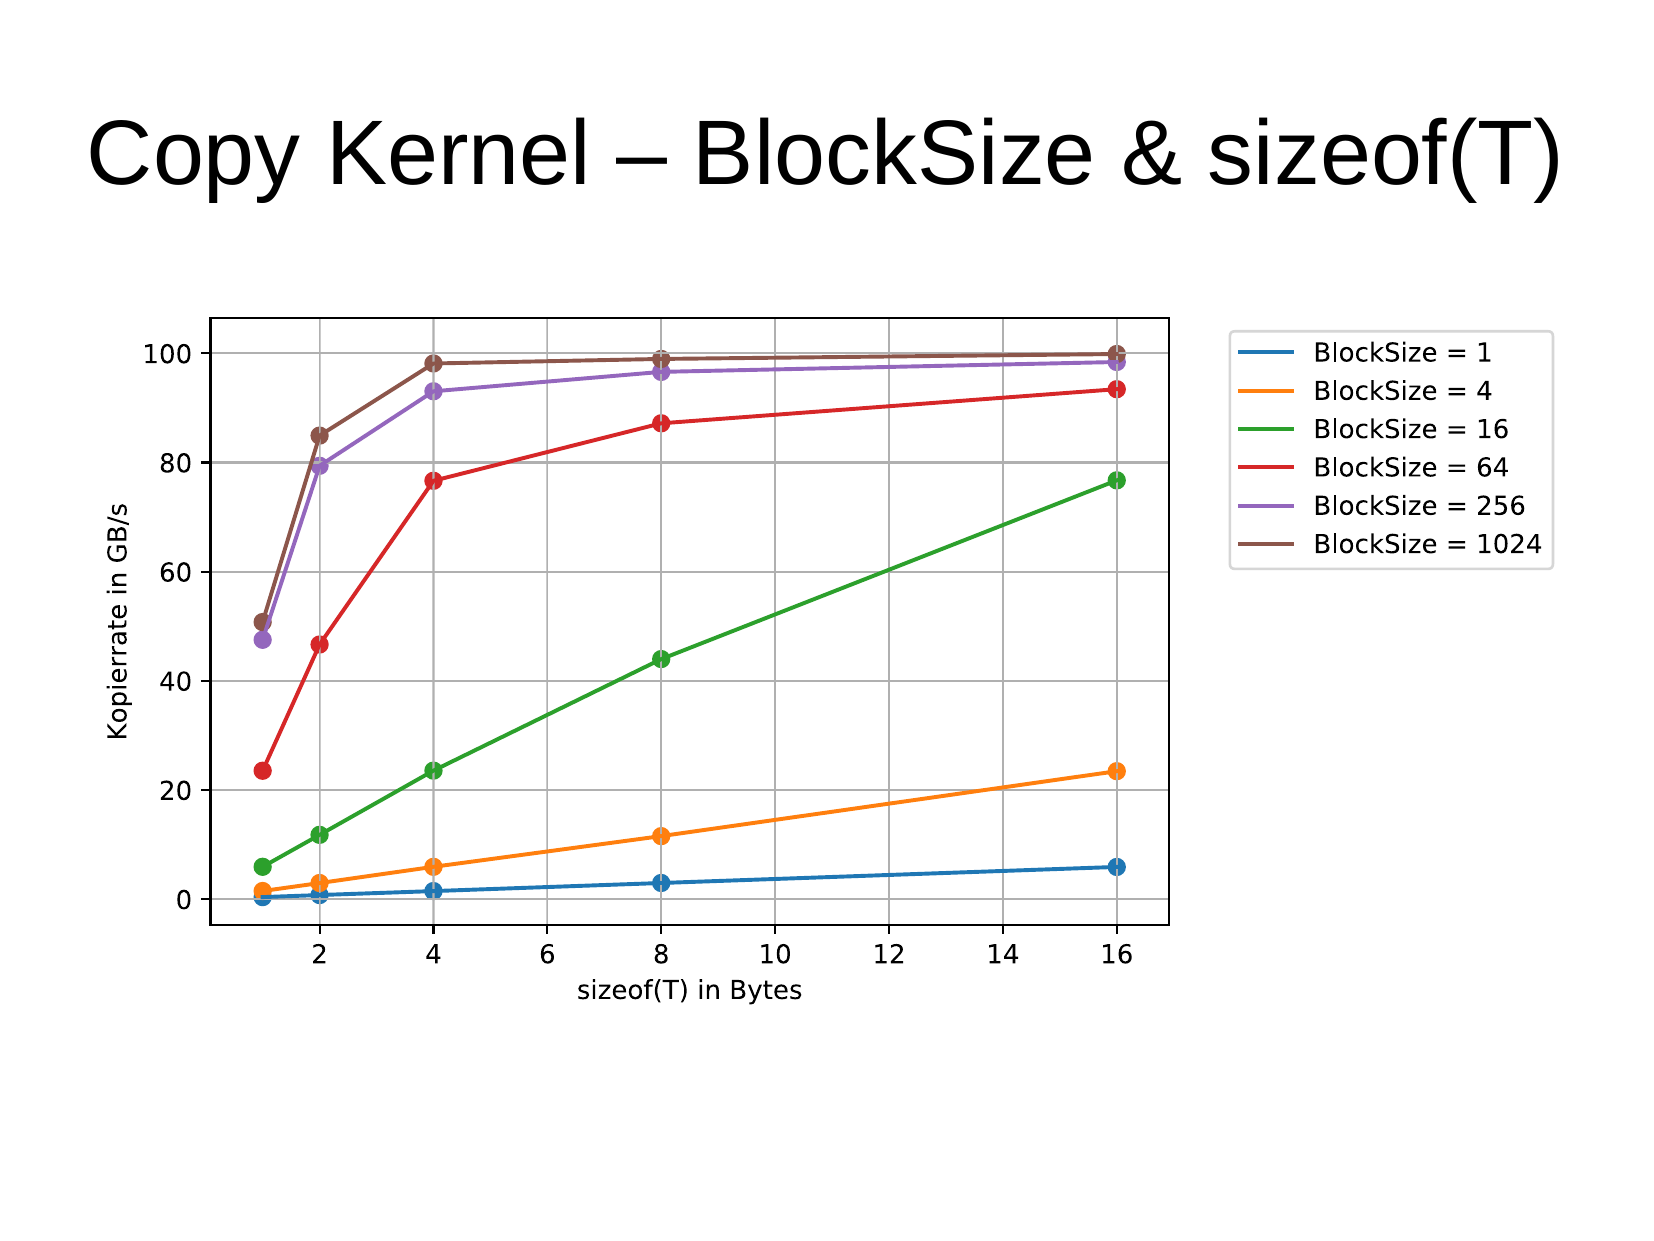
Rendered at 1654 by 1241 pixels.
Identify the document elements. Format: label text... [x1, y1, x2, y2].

title Copy Kernel – BlockSize & sizeof(T) [82, 49, 1571, 257]
picture [87, 290, 1571, 1022]
